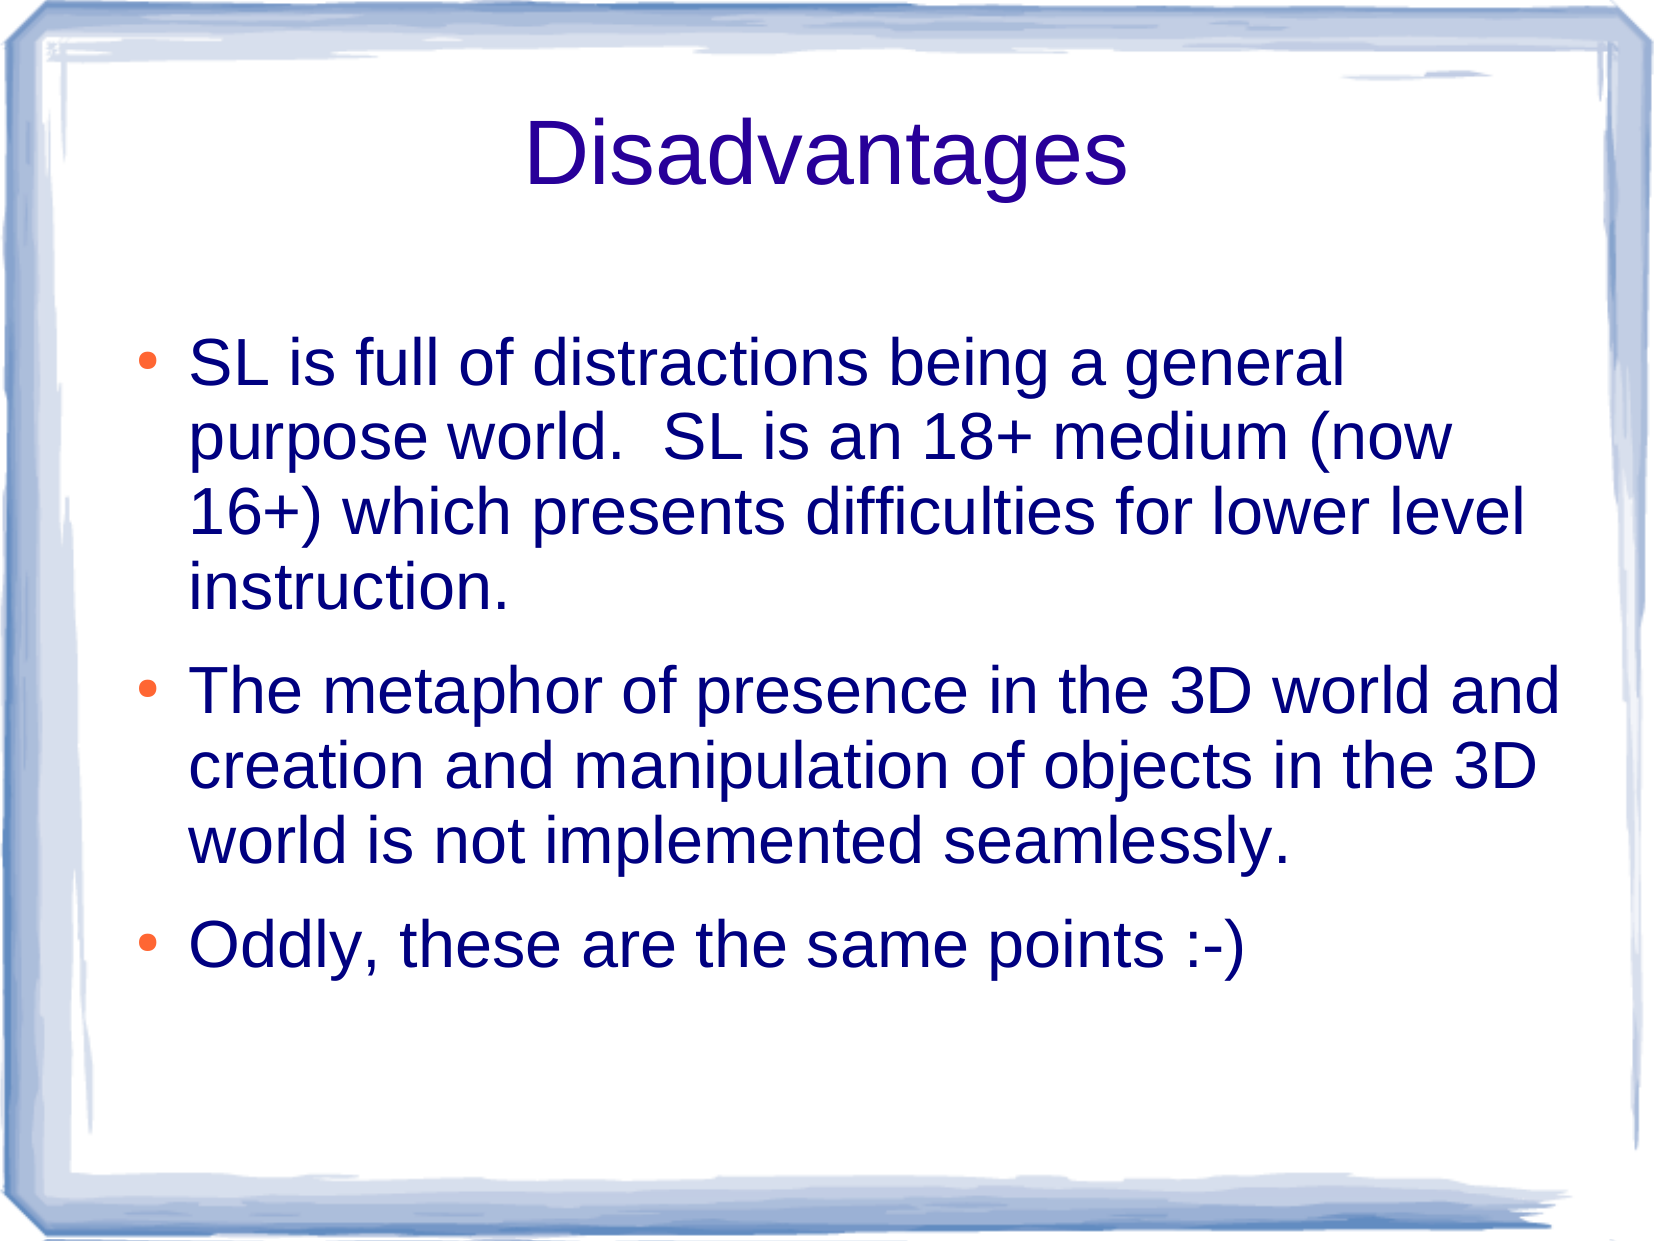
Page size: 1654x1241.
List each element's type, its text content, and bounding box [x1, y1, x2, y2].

title Disadvantages [82, 49, 1571, 257]
list SL is full of distractions being a general purpose world. SL is an 18+ medium (now 16+) which presents difficulties for lower level instruction. The metaphor of presence in the 3D world and creation and manipulation of objects in the 3D world is not implemented seamlessly. Oddly, these are the same points :-) [118, 324, 1571, 1004]
picture [0, 0, 1654, 1241]
